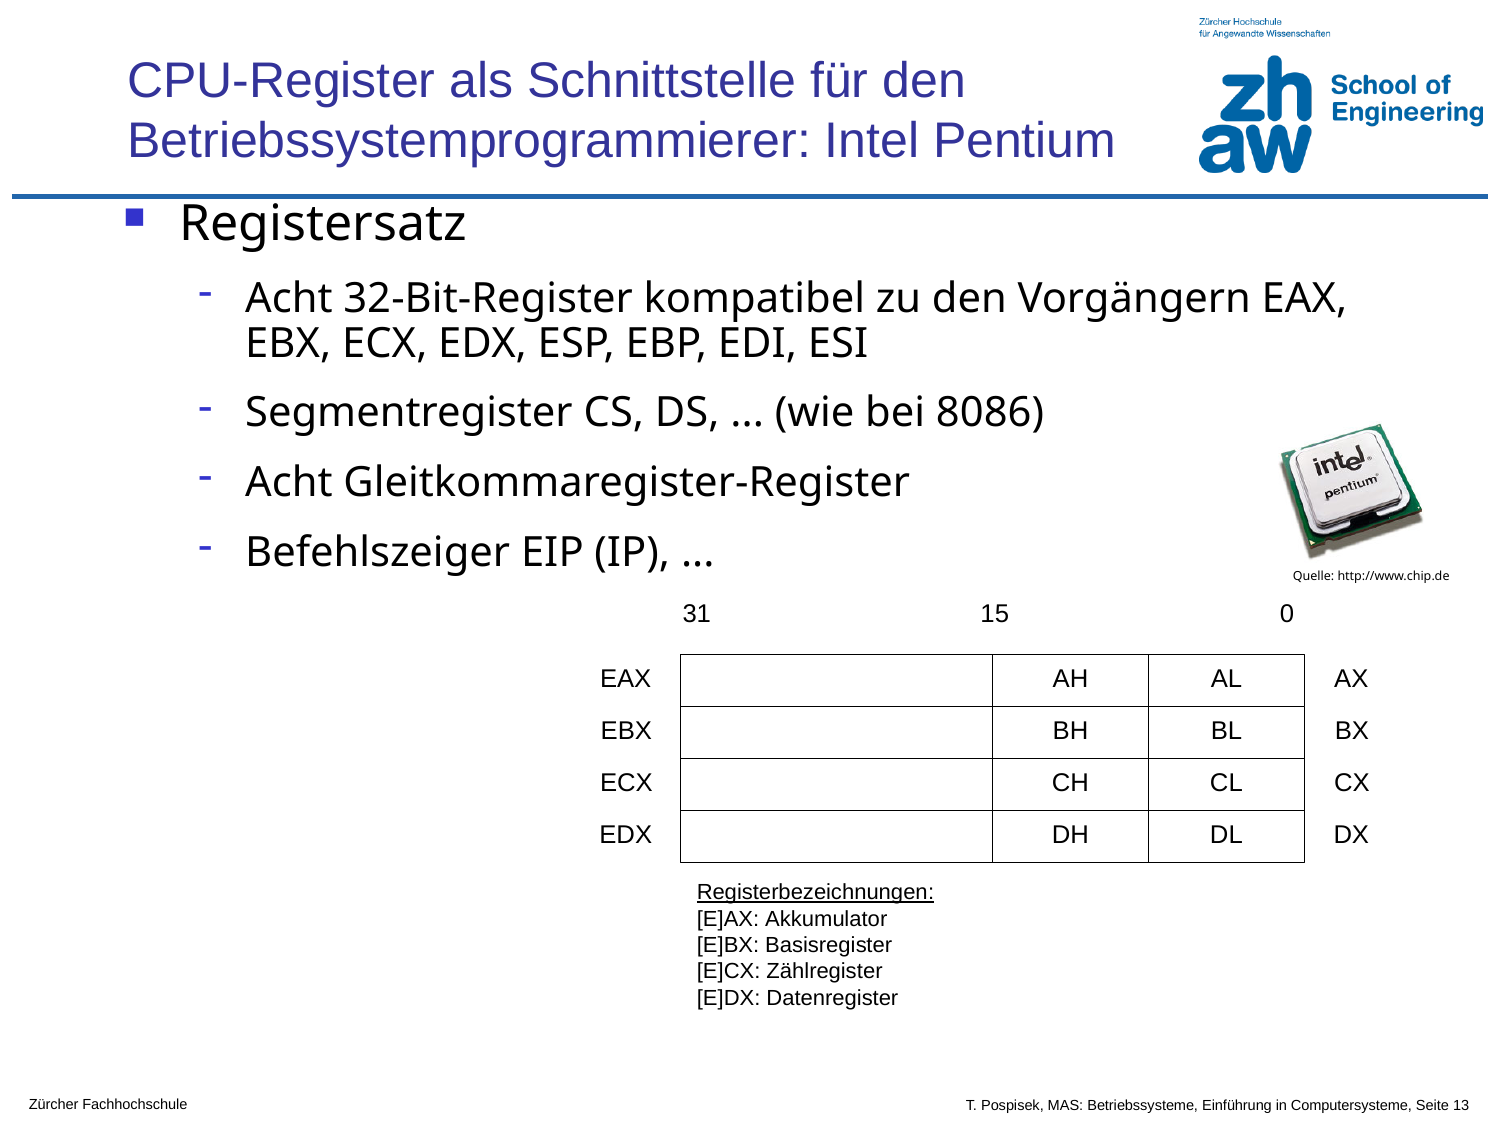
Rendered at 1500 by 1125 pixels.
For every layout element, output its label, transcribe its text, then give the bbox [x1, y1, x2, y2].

picture [1199, 18, 1483, 173]
title CPU-Register als Schnittstelle für den Betriebssystemprogrammierer: Intel Pentium [112, 50, 1391, 175]
picture [1278, 401, 1424, 562]
text_box Quelle: http://www.chip.de [1278, 562, 1479, 598]
list Registersatz Acht 32-Bit-Register kompatibel zu den Vorgängern EAX, EBX, ECX, EDX, ESP, EBP, EDI, ESI Segmentregister CS, DS, ... (wie bei 8086) Acht Gleitkommaregister-Register Befehlszeiger EIP (IP), ... [108, 189, 1388, 551]
picture [583, 572, 1394, 1015]
